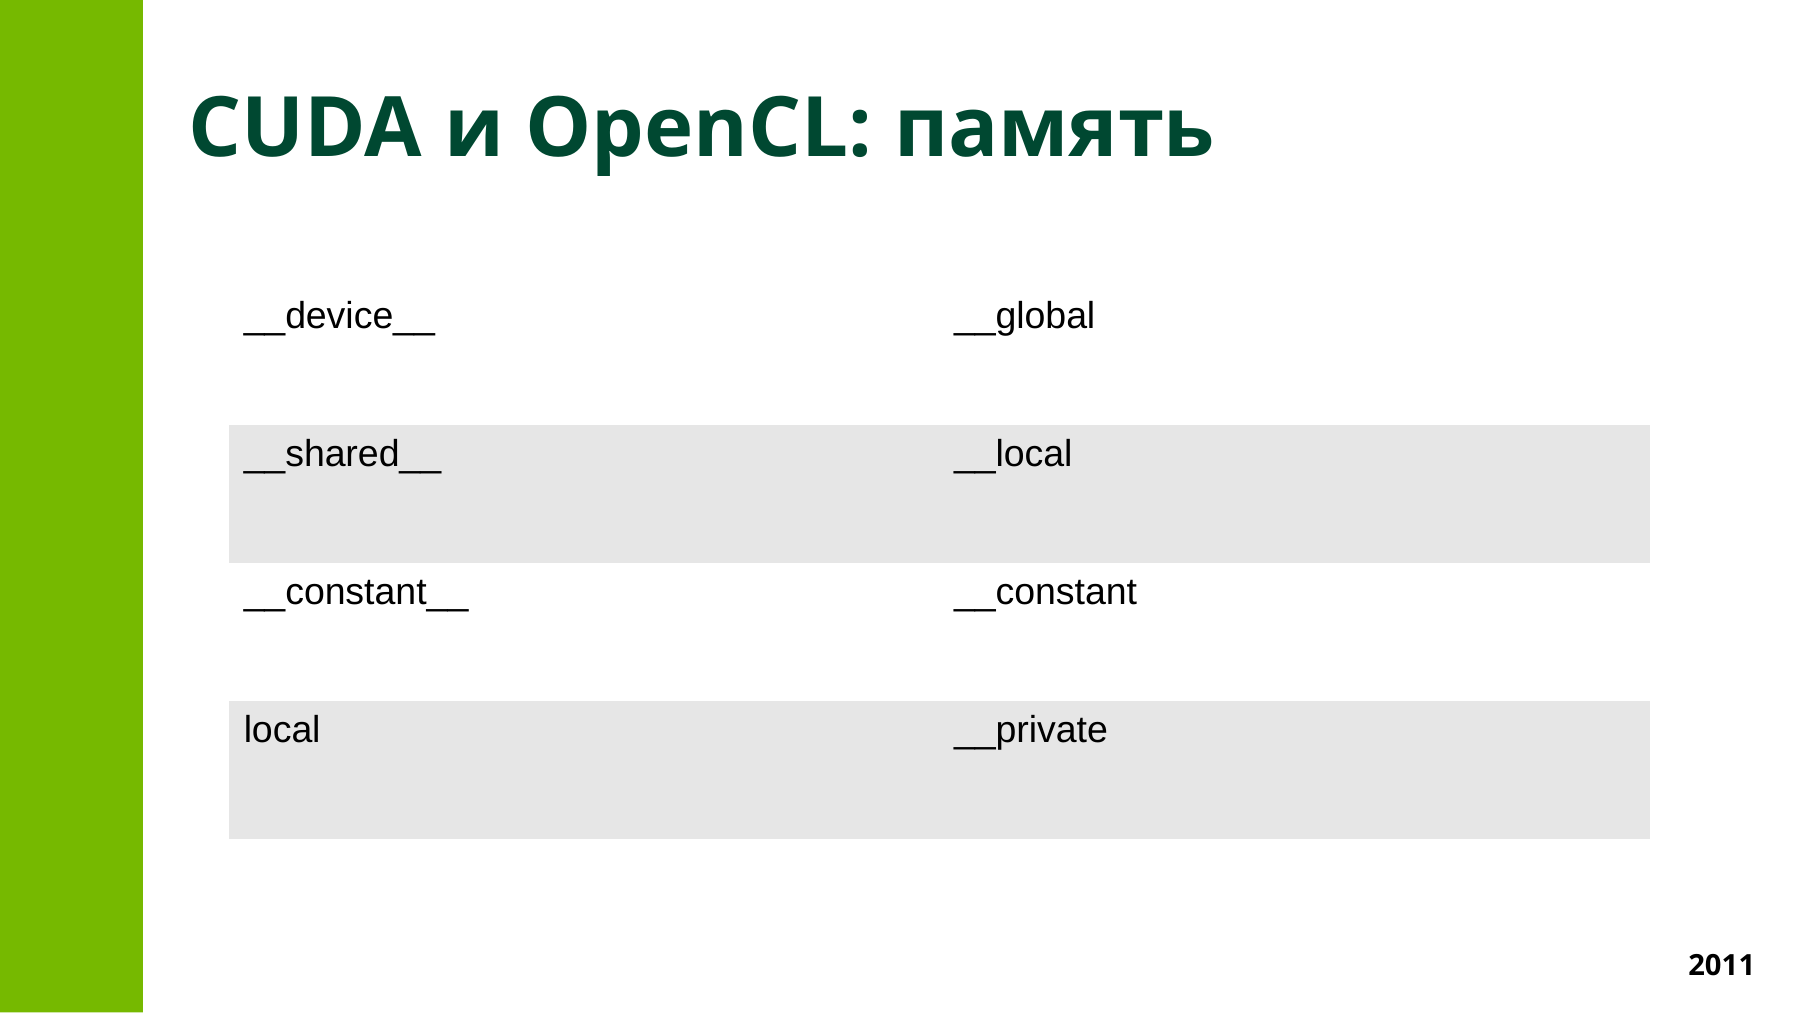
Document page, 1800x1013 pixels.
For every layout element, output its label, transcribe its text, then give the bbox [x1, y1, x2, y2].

title CUDA и OpenCL: память [188, 40, 1733, 211]
table_header __device__ [229, 287, 939, 425]
table_cell __private [939, 701, 1650, 839]
table_header __global [939, 287, 1650, 425]
table_cell __local [939, 425, 1650, 563]
table_cell __shared__ [229, 425, 939, 563]
table_cell local [229, 701, 939, 839]
table_cell __constant__ [229, 563, 939, 701]
table_cell __constant [939, 563, 1650, 701]
